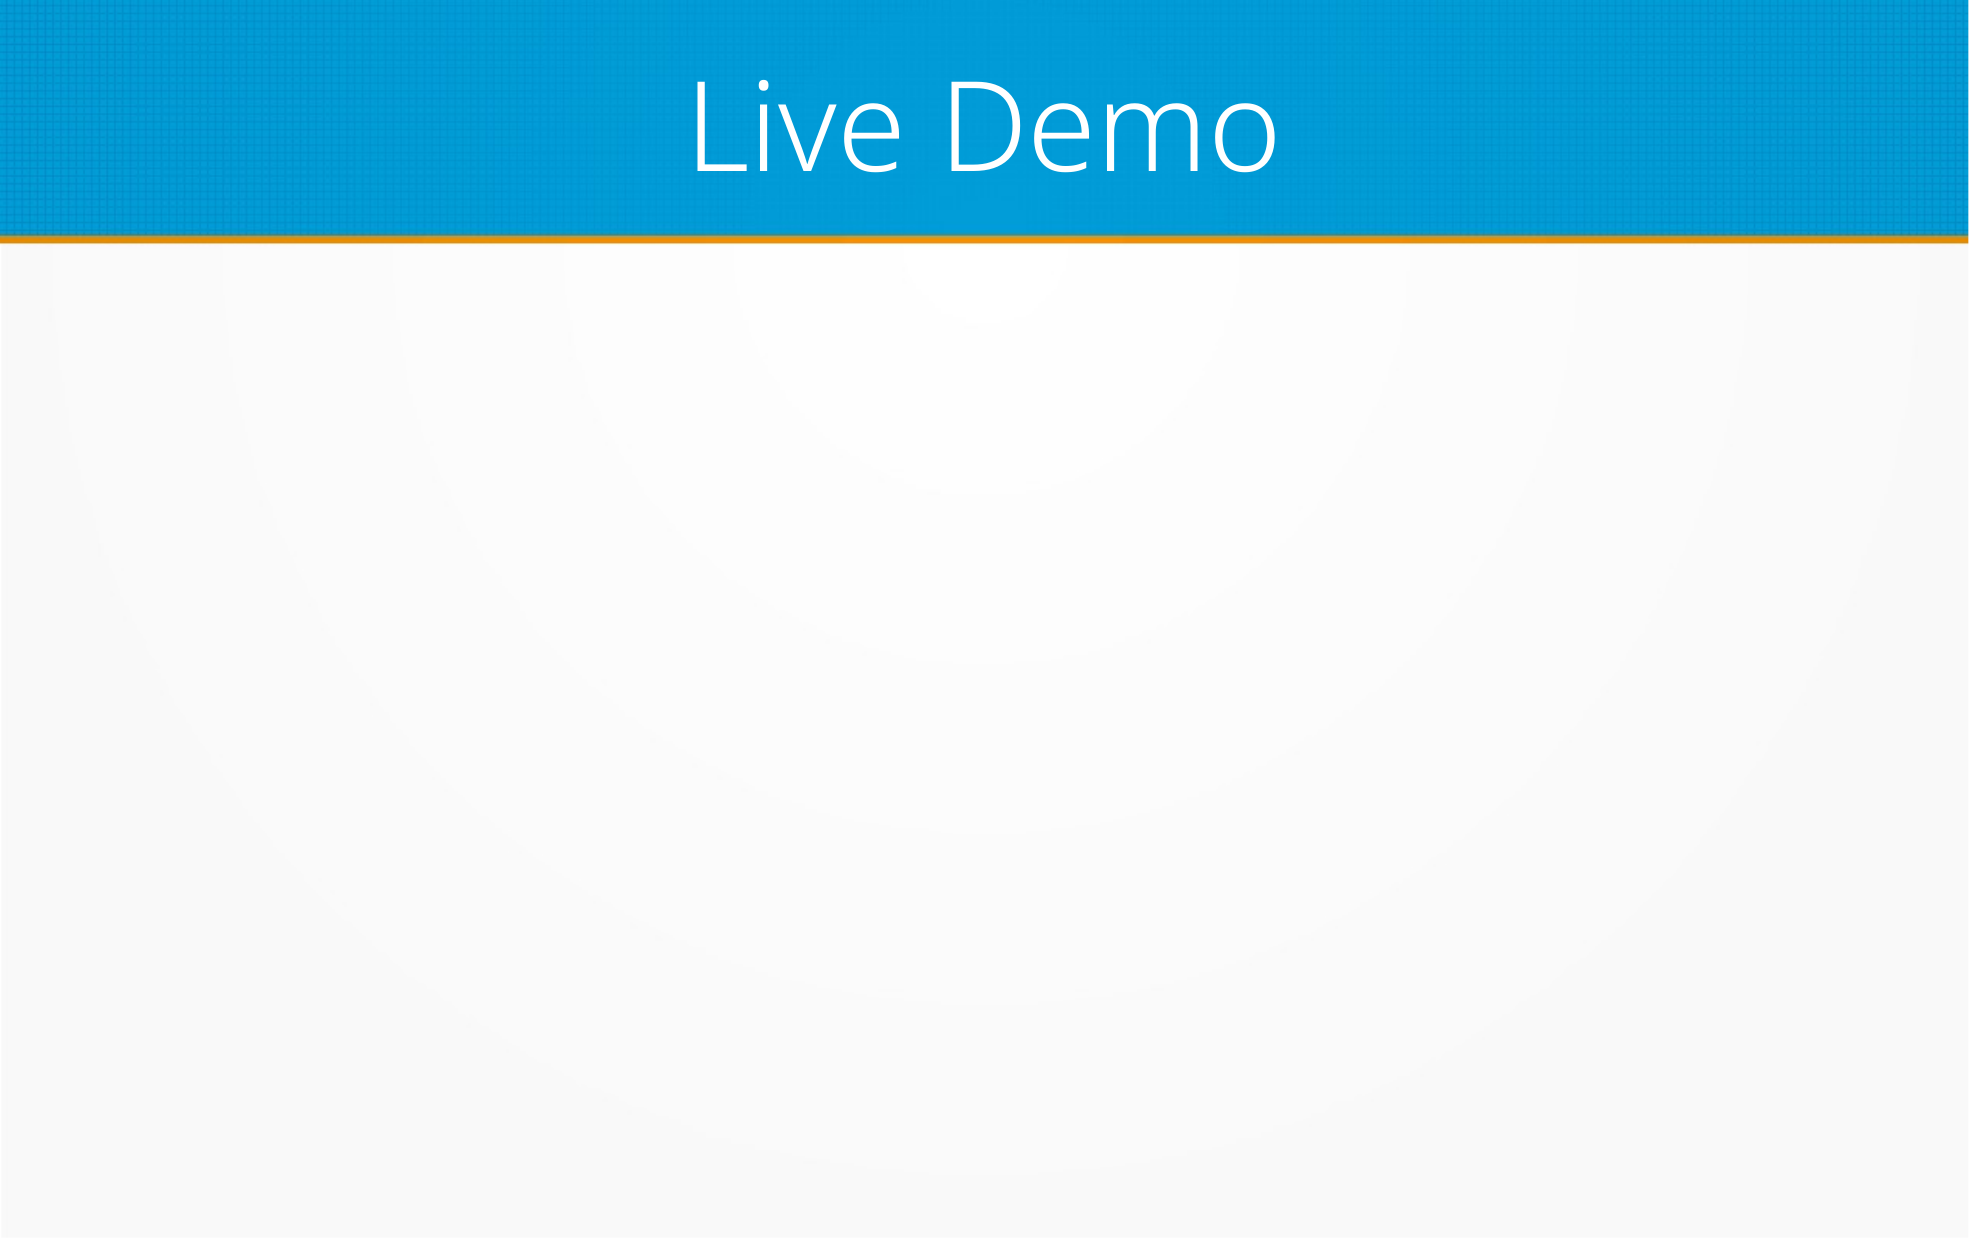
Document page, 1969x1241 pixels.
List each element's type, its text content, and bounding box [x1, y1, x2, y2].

picture [0, 233, 1969, 1241]
title Live Demo [98, 19, 1870, 227]
